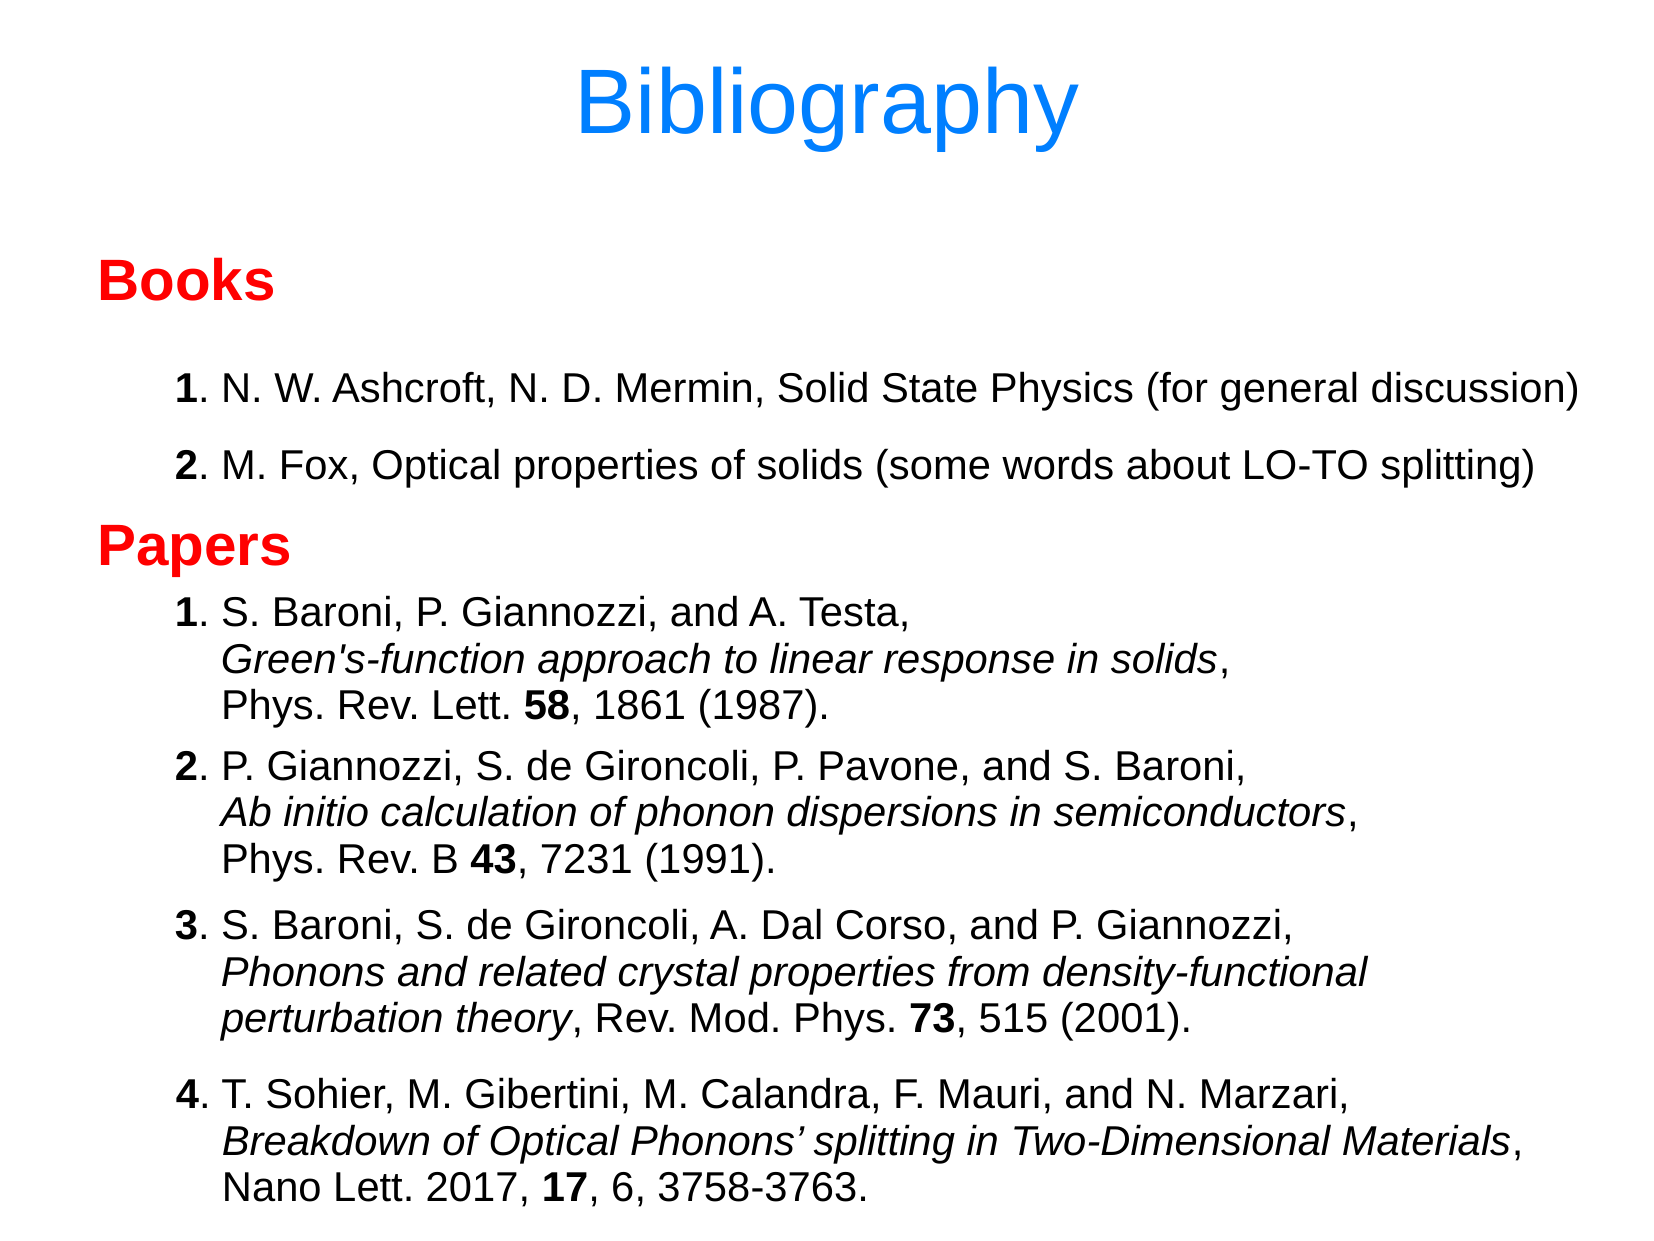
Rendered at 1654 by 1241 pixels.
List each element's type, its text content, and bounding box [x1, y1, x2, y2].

list 1. S. Baroni, P. Giannozzi, and A. Testa, Green's-function approach to linear response in solids, Phys. Rev. Lett. 58, 1861 (1987). [104, 589, 1584, 733]
text_box Books [83, 240, 1606, 320]
title Bibliography [83, 49, 1572, 240]
list 3. S. Baroni, S. de Gironcoli, A. Dal Corso, and P. Giannozzi, Phonons and related crystal properties from density-functional perturbation theory, Rev. Mod. Phys. 73, 515 (2001). [104, 902, 1584, 1058]
text_box Papers [83, 505, 1606, 586]
list 4. T. Sohier, M. Gibertini, M. Calandra, F. Mauri, and N. Marzari, Breakdown of Optical Phonons’ splitting in Two-Dimensional Materials, Nano Lett. 2017, 17, 6, 3758-3763. [105, 1071, 1585, 1228]
list 1. N. W. Ashcroft, N. D. Mermin, Solid State Physics (for general discussion) [104, 364, 1584, 441]
list 2. P. Giannozzi, S. de Gironcoli, P. Pavone, and S. Baroni, Ab initio calculation of phonon dispersions in semiconductors, Phys. Rev. B 43, 7231 (1991). [104, 742, 1584, 899]
list 2. M. Fox, Optical properties of solids (some words about LO-TO splitting) [104, 441, 1584, 505]
